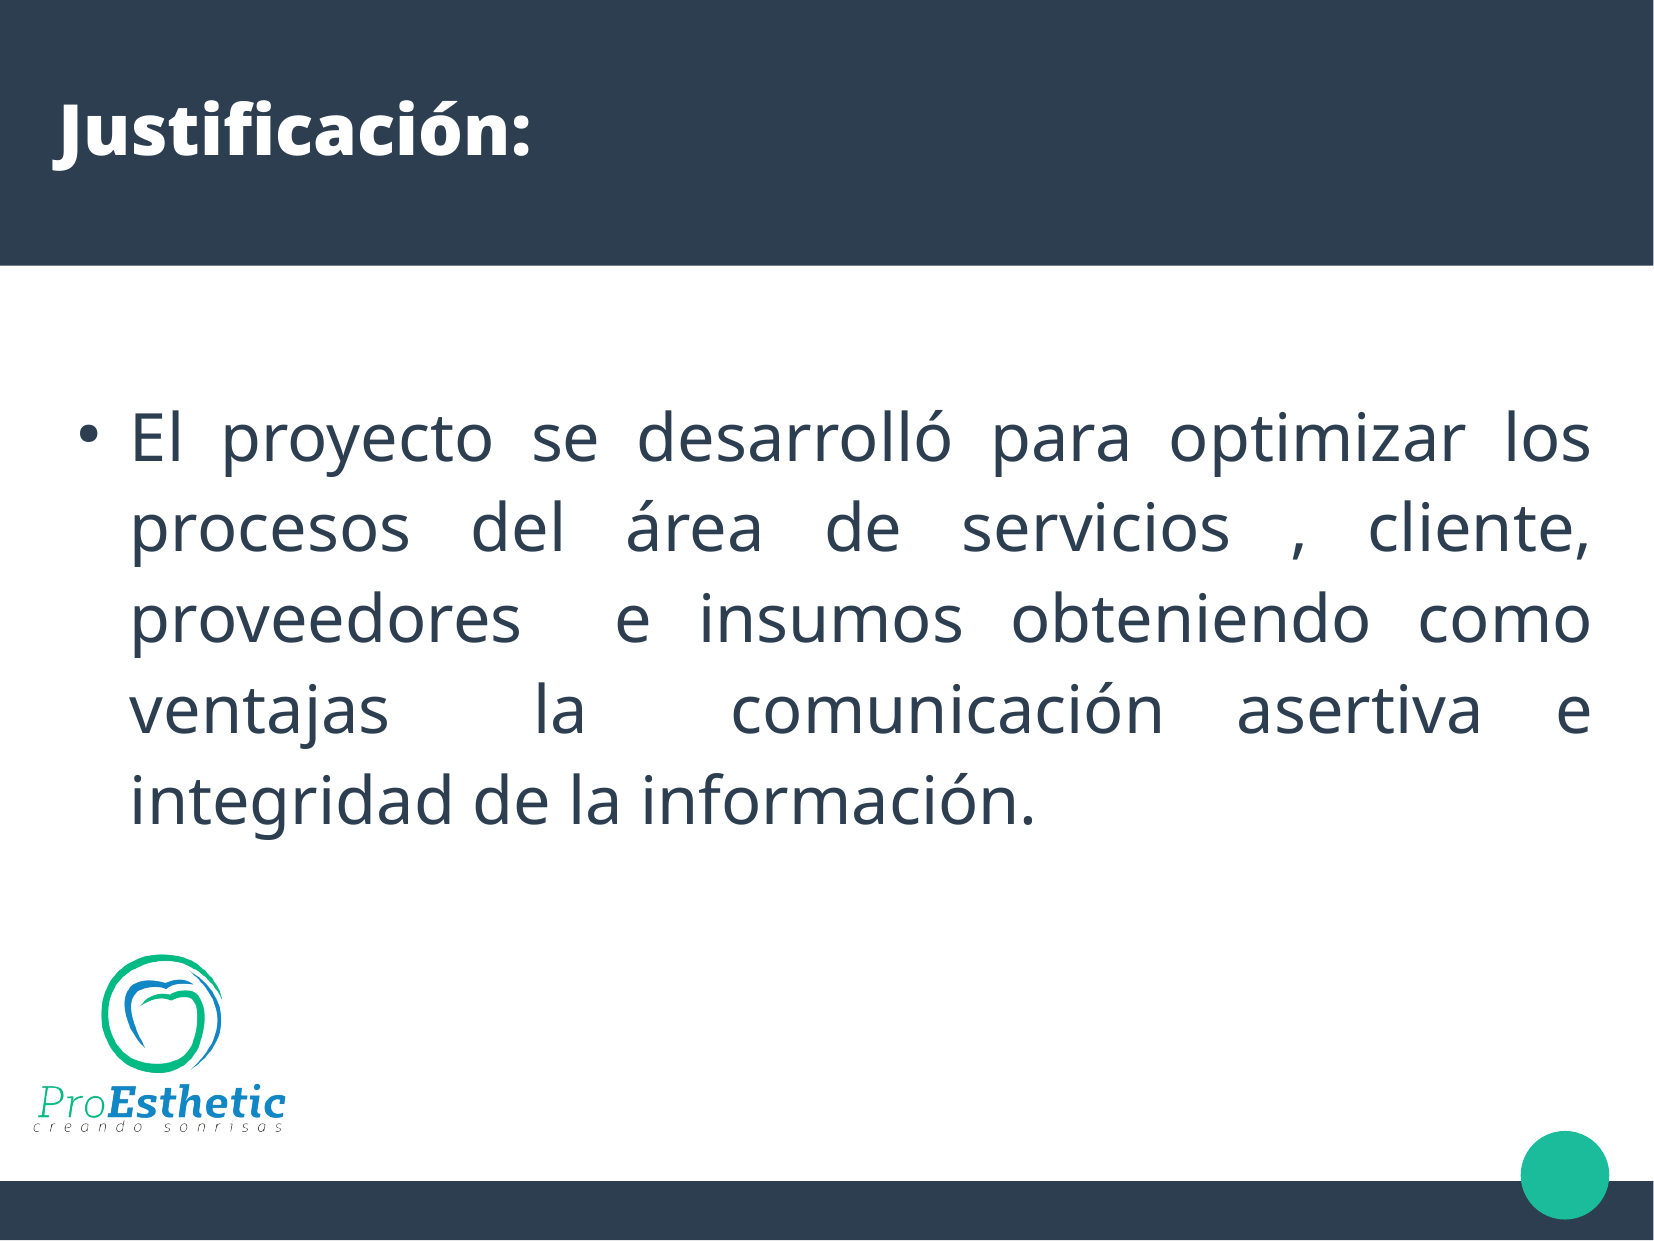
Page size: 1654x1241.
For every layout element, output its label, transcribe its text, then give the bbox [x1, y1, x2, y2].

list El proyecto se desarrolló para optimizar los procesos del área de servicios , cliente, proveedores e insumos obteniendo como ventajas la comunicación asertiva e integridad de la información. [59, 389, 1595, 963]
picture [0, 921, 333, 1184]
title Justificación: [59, 49, 1595, 207]
